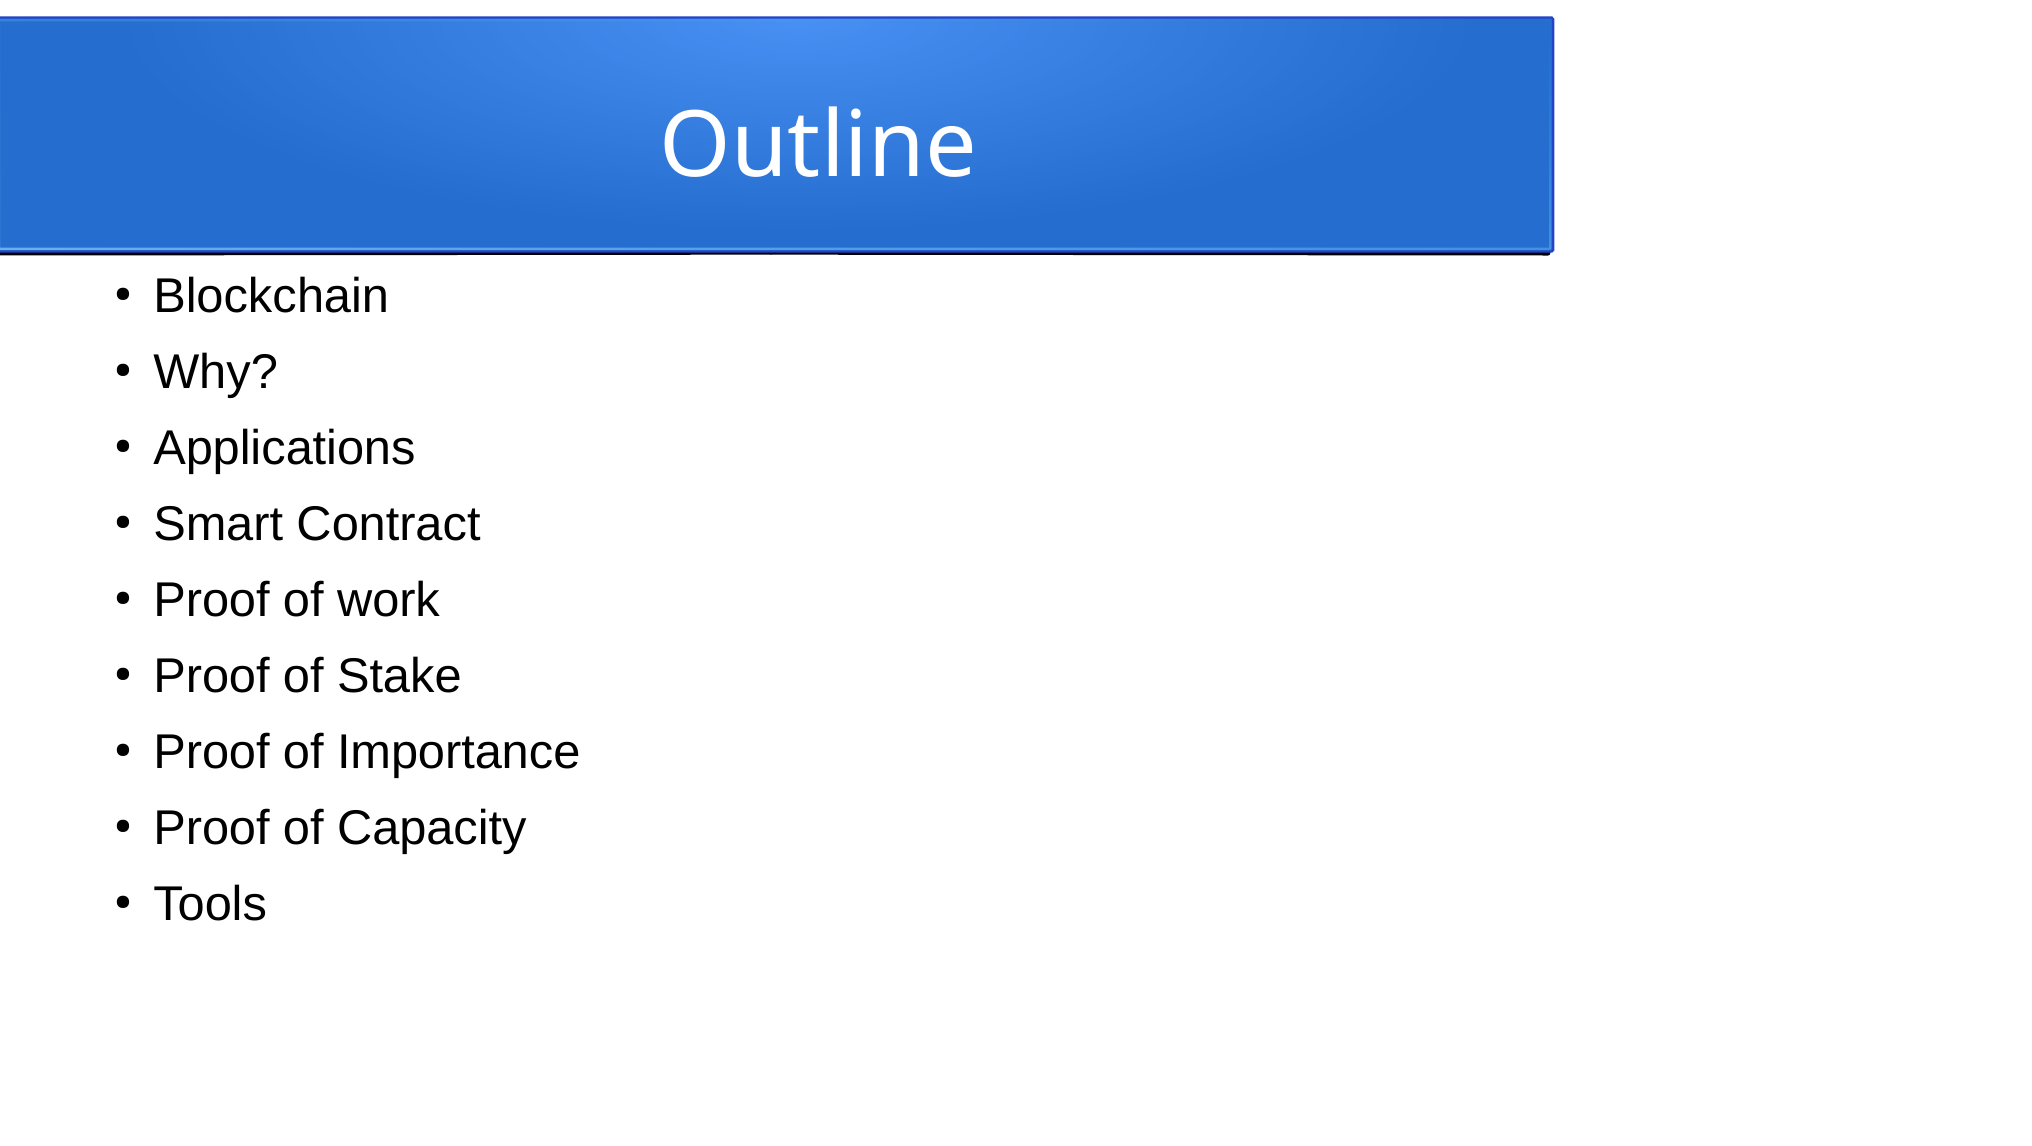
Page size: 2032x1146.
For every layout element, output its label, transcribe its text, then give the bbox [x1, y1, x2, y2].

title Outline [101, 45, 1536, 237]
list Blockchain Why? Applications Smart Contract Proof of work Proof of Stake Proof of Importance Proof of Capacity Tools [101, 268, 1890, 933]
